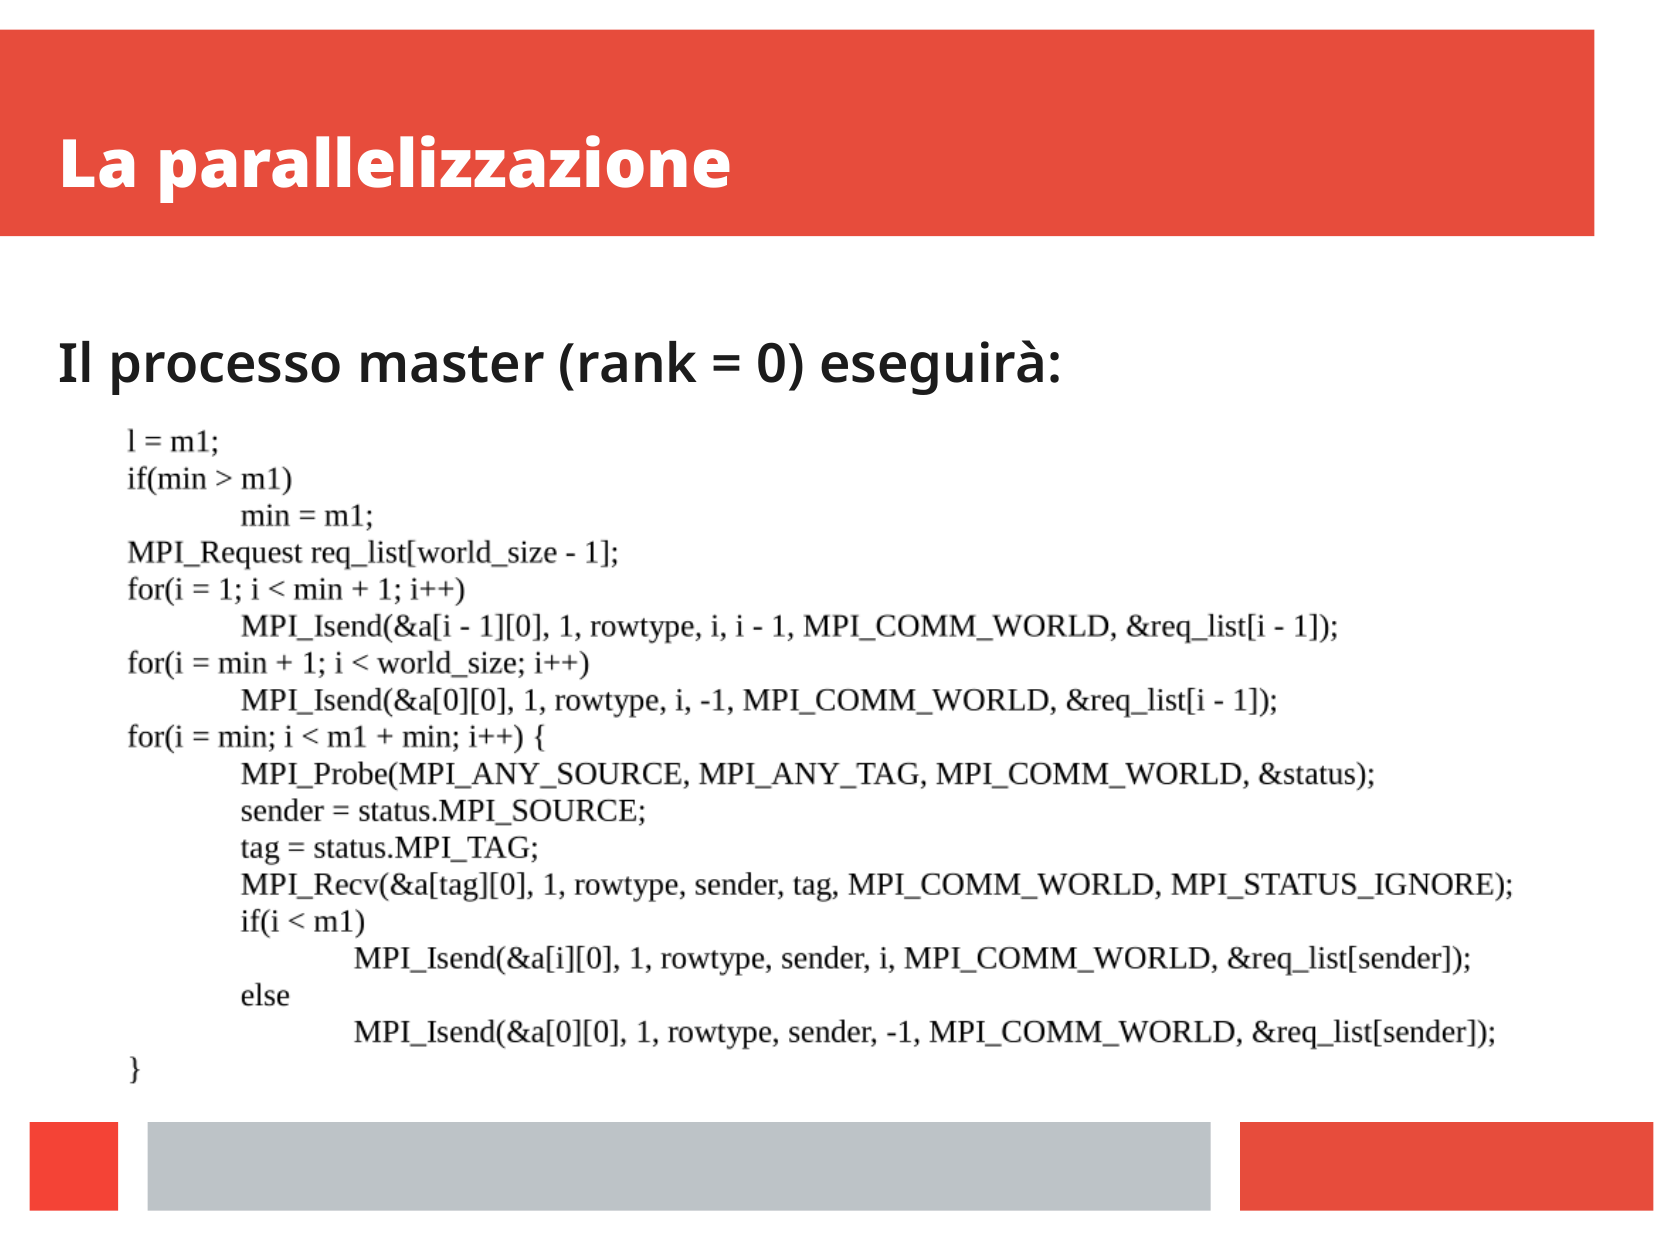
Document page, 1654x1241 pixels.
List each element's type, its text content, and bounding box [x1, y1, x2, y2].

picture [116, 413, 1538, 1102]
title La parallelizzazione [59, 59, 1595, 207]
list Il processo master (rank = 0) eseguirà: [59, 324, 1565, 1093]
